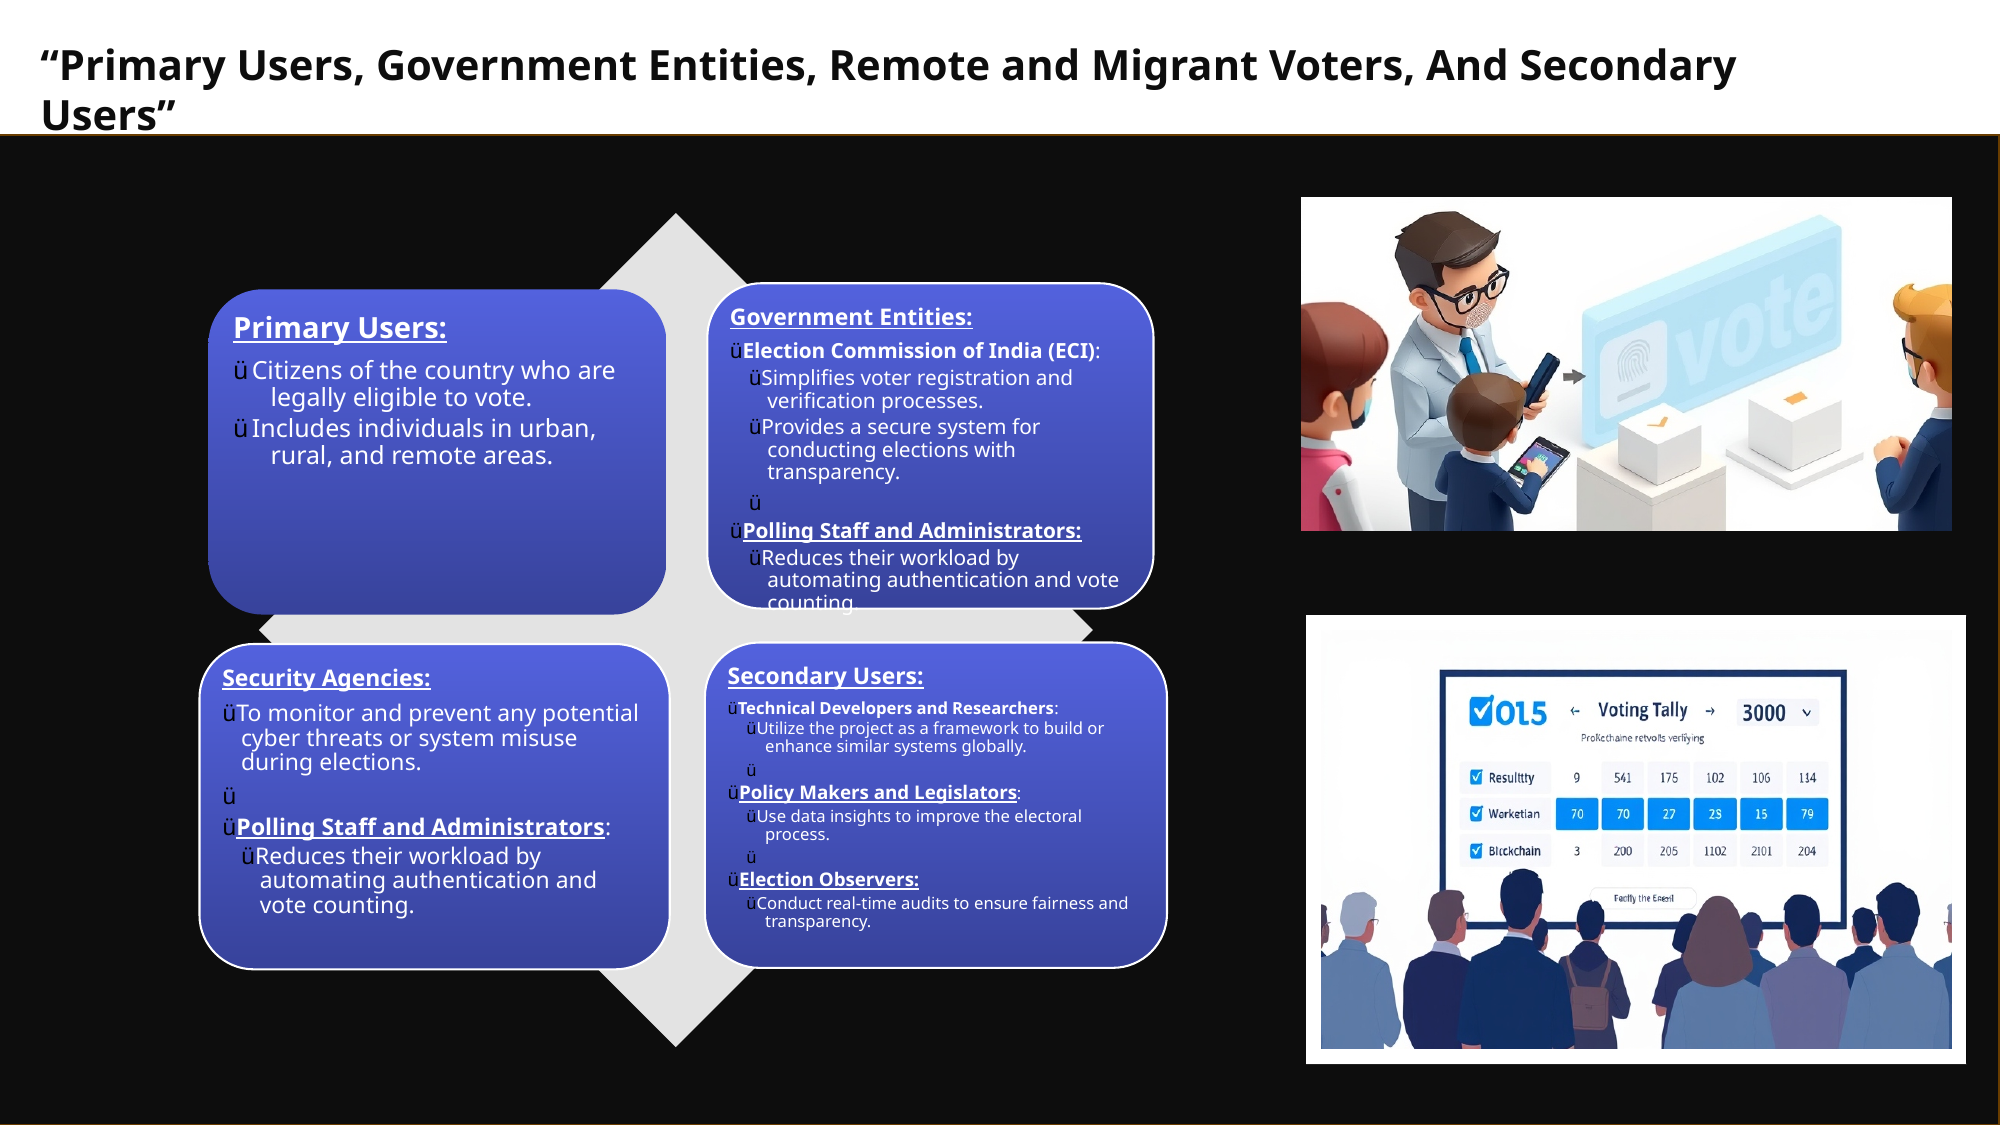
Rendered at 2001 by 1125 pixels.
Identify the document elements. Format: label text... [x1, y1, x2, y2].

picture [1301, 197, 1952, 532]
text_box Security Agencies: To monitor and prevent any potential cyber threats or system misuse during elections. Polling Staff and Administrators: Reduces their workload by automating authentication and vote counting. [199, 643, 670, 970]
picture [1320, 630, 1952, 1050]
text_box “Primary Users, Government Entities, Remote and Migrant Voters, And Secondary Users” [25, 31, 1835, 97]
text_box Secondary Users: Technical Developers and Researchers: Utilize the project as a framework to build or enhance similar systems globally. Policy Makers and Legislators: Use data insights to improve the electoral process. Election Observers: Conduct real-time audits to ensure fairness and transparency. [704, 642, 1167, 968]
text_box Government Entities: Election Commission of India (ECI): Simplifies voter registration and verification processes. Provides a secure system for conducting elections with transparency. Polling Staff and Administrators: Reduces their workload by automating authentication and vote counting. [707, 283, 1154, 609]
text_box Primary Users: Citizens of the country who are legally eligible to vote. Includes individuals in urban, rural, and remote areas. [208, 289, 667, 615]
text_box [0, 135, 1999, 1125]
